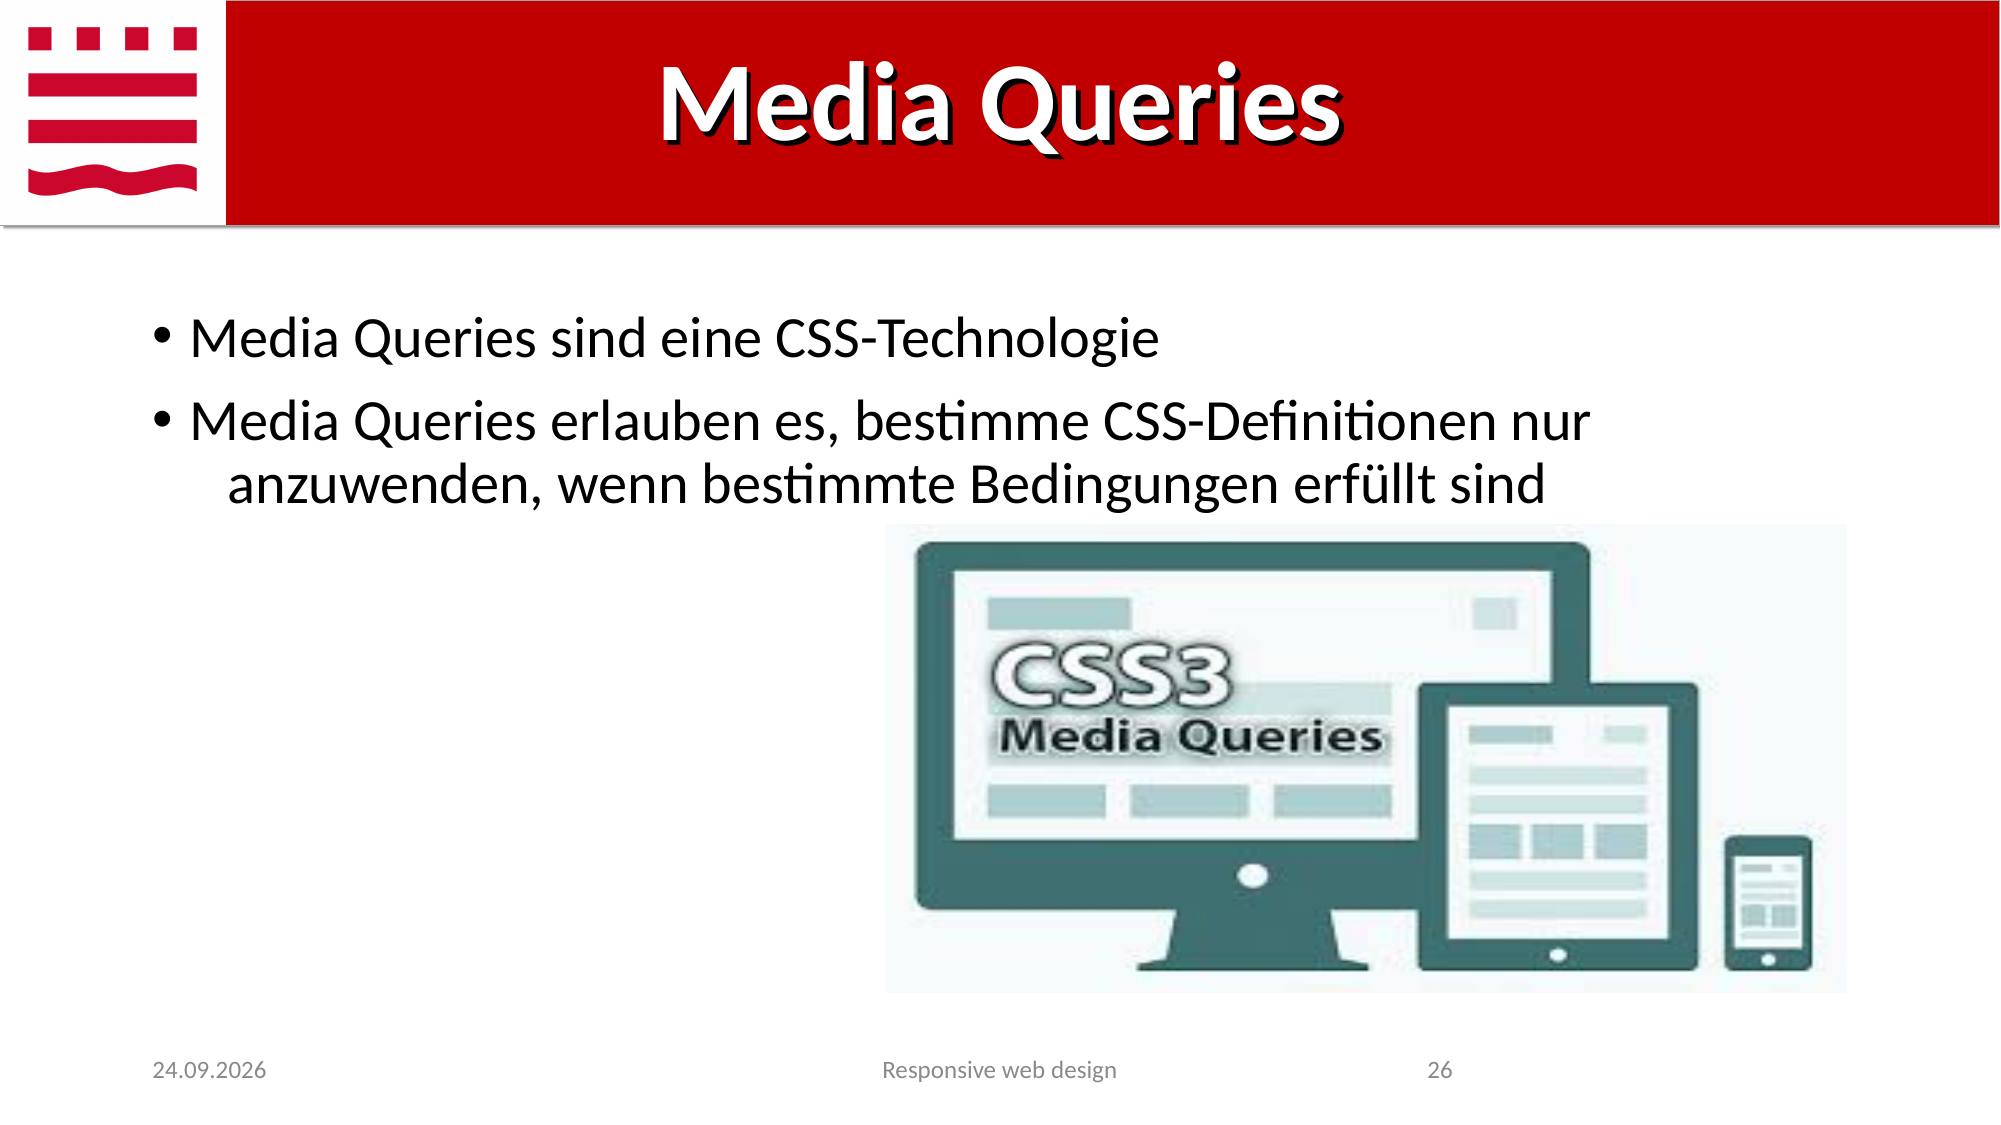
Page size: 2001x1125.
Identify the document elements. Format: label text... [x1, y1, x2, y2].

picture [885, 524, 1847, 993]
text_box Responsive web design [662, 1042, 1338, 1103]
text_box 2017/4/30 [137, 1042, 588, 1103]
text_box Media Queries [226, 0, 2000, 225]
text_box [1412, 1042, 1863, 1103]
picture [0, 0, 226, 225]
list Media Queries sind eine CSS-Technologie Media Queries erlauben es, bestimme CSS-Definitionen nur anzuwenden, wenn bestimmte Bedingungen erfüllt sind [137, 299, 1863, 1014]
